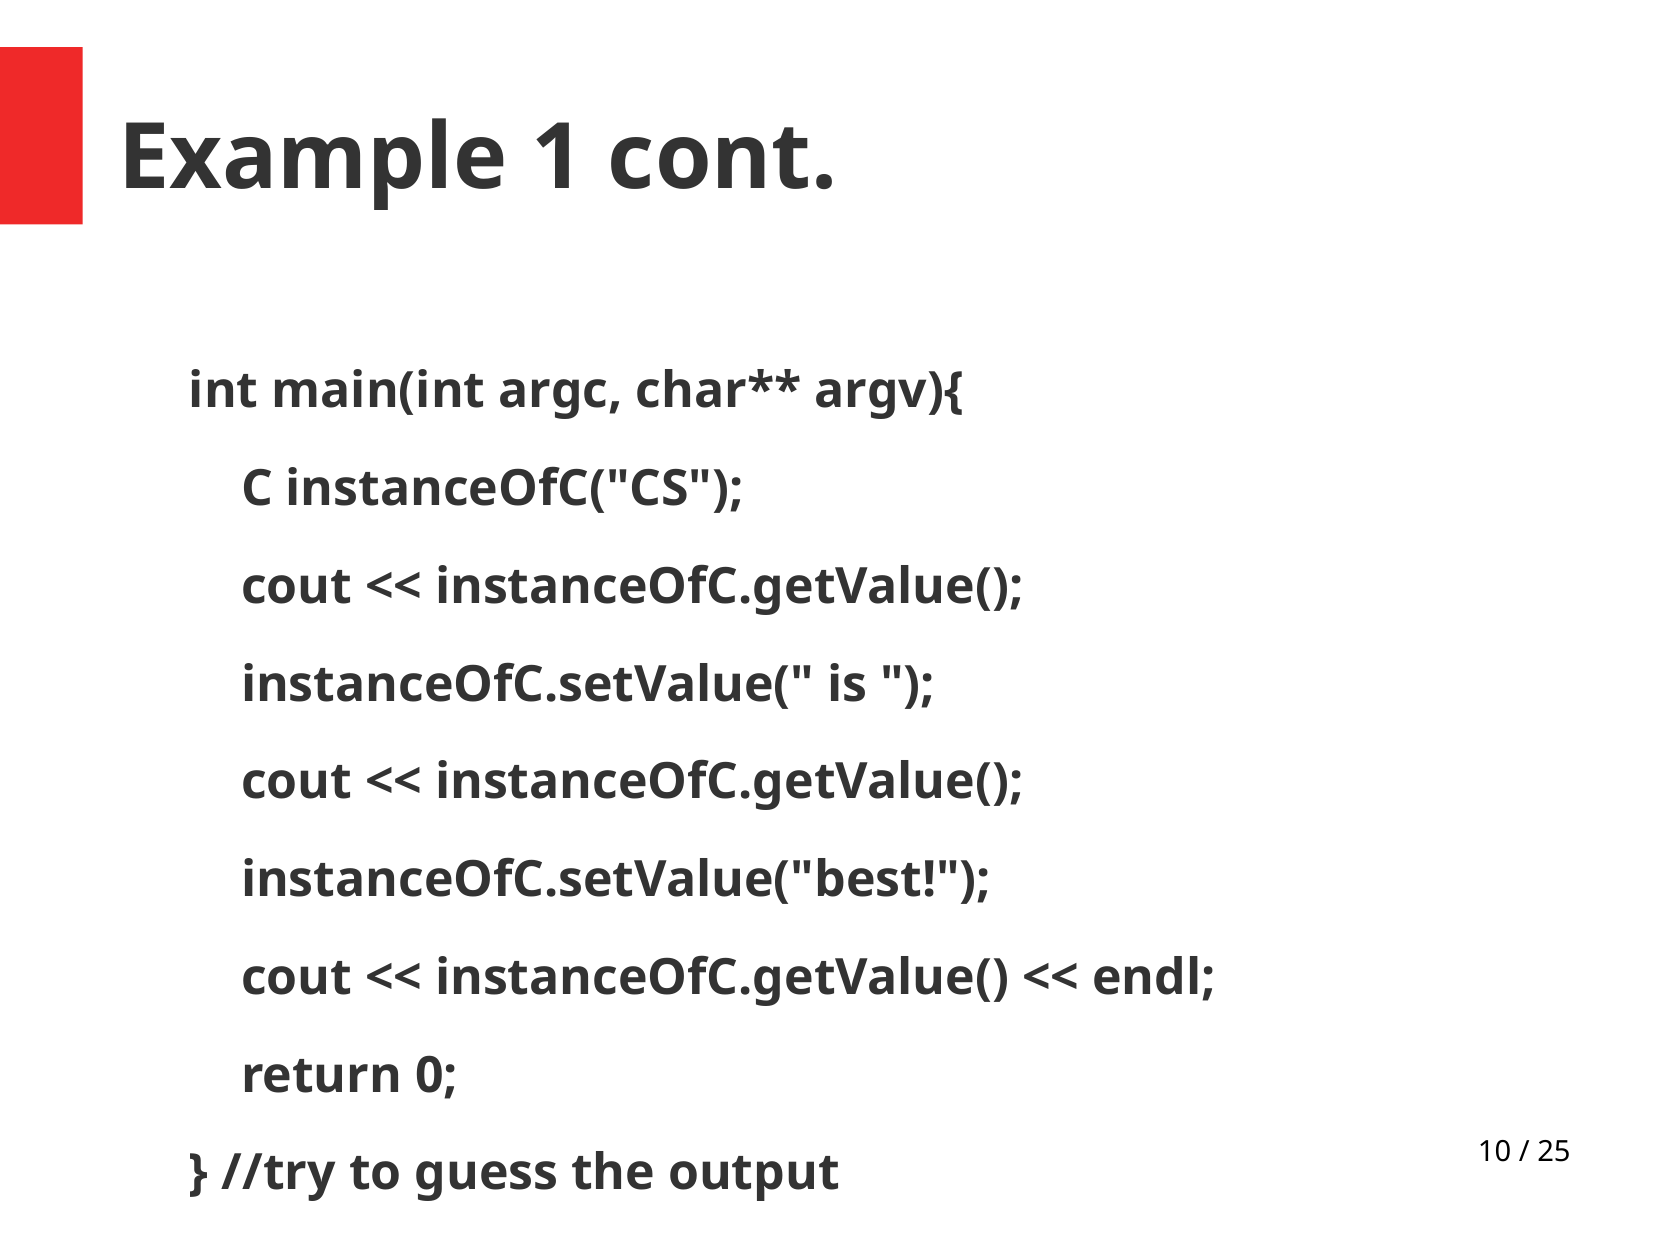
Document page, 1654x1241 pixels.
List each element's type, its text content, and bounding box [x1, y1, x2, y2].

list int main(int argc, char** argv){ C instanceOfC("CS"); cout << instanceOfC.getValue(); instanceOfC.setValue(" is "); cout << instanceOfC.getValue(); instanceOfC.setValue("best!"); cout << instanceOfC.getValue() << endl; return 0; } //try to guess the output [118, 354, 1536, 1074]
title Example 1 cont. [118, 49, 1571, 257]
